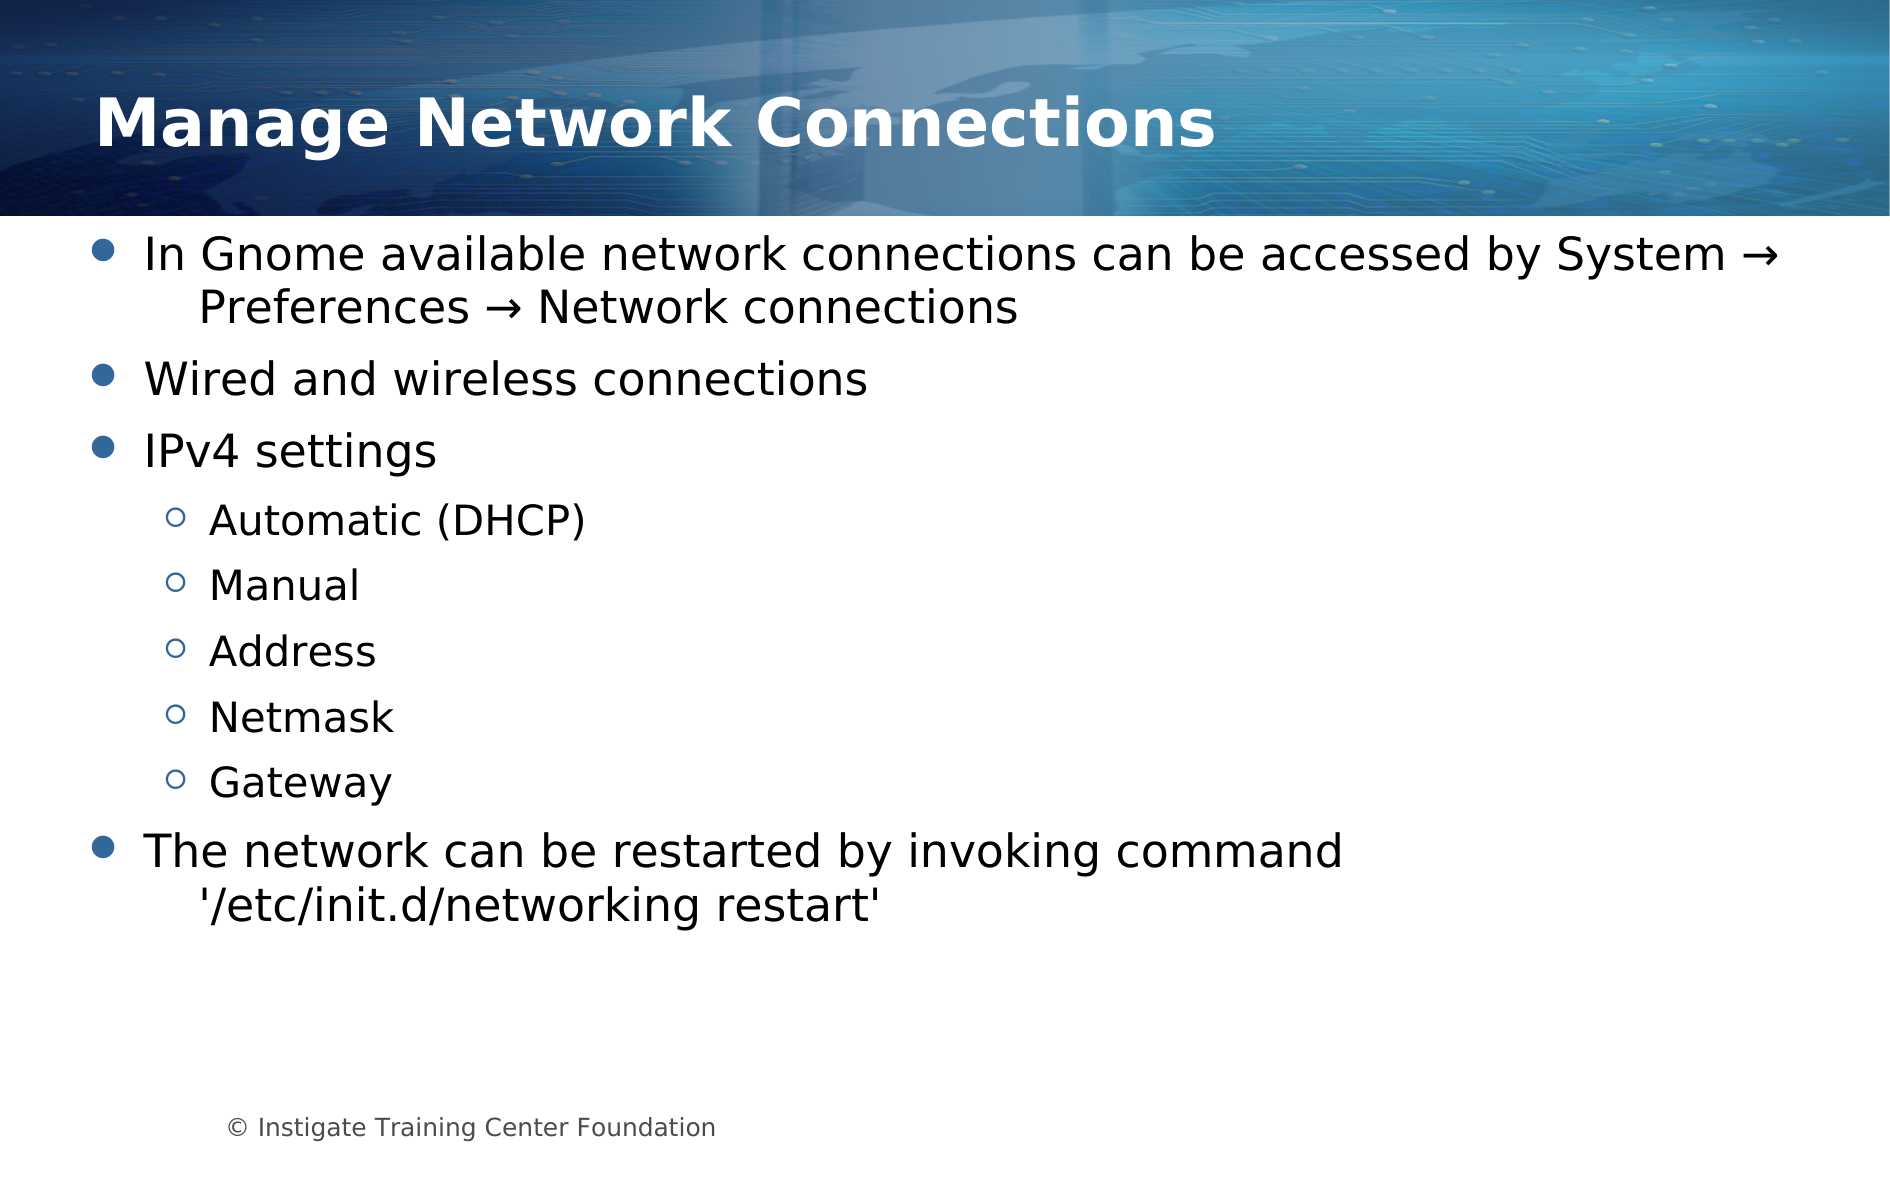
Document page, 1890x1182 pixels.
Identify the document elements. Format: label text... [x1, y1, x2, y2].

picture [0, 0, 1890, 216]
title Manage Network Connections [94, 47, 1793, 217]
list In Gnome available network connections can be accessed by System → Preferences → Network connections Wired and wireless connections IPv4 settings Automatic (DHCP) Manual Address Netmask Gateway The network can be restarted by invoking command '/etc/init.d/networking restart' [88, 228, 1788, 936]
